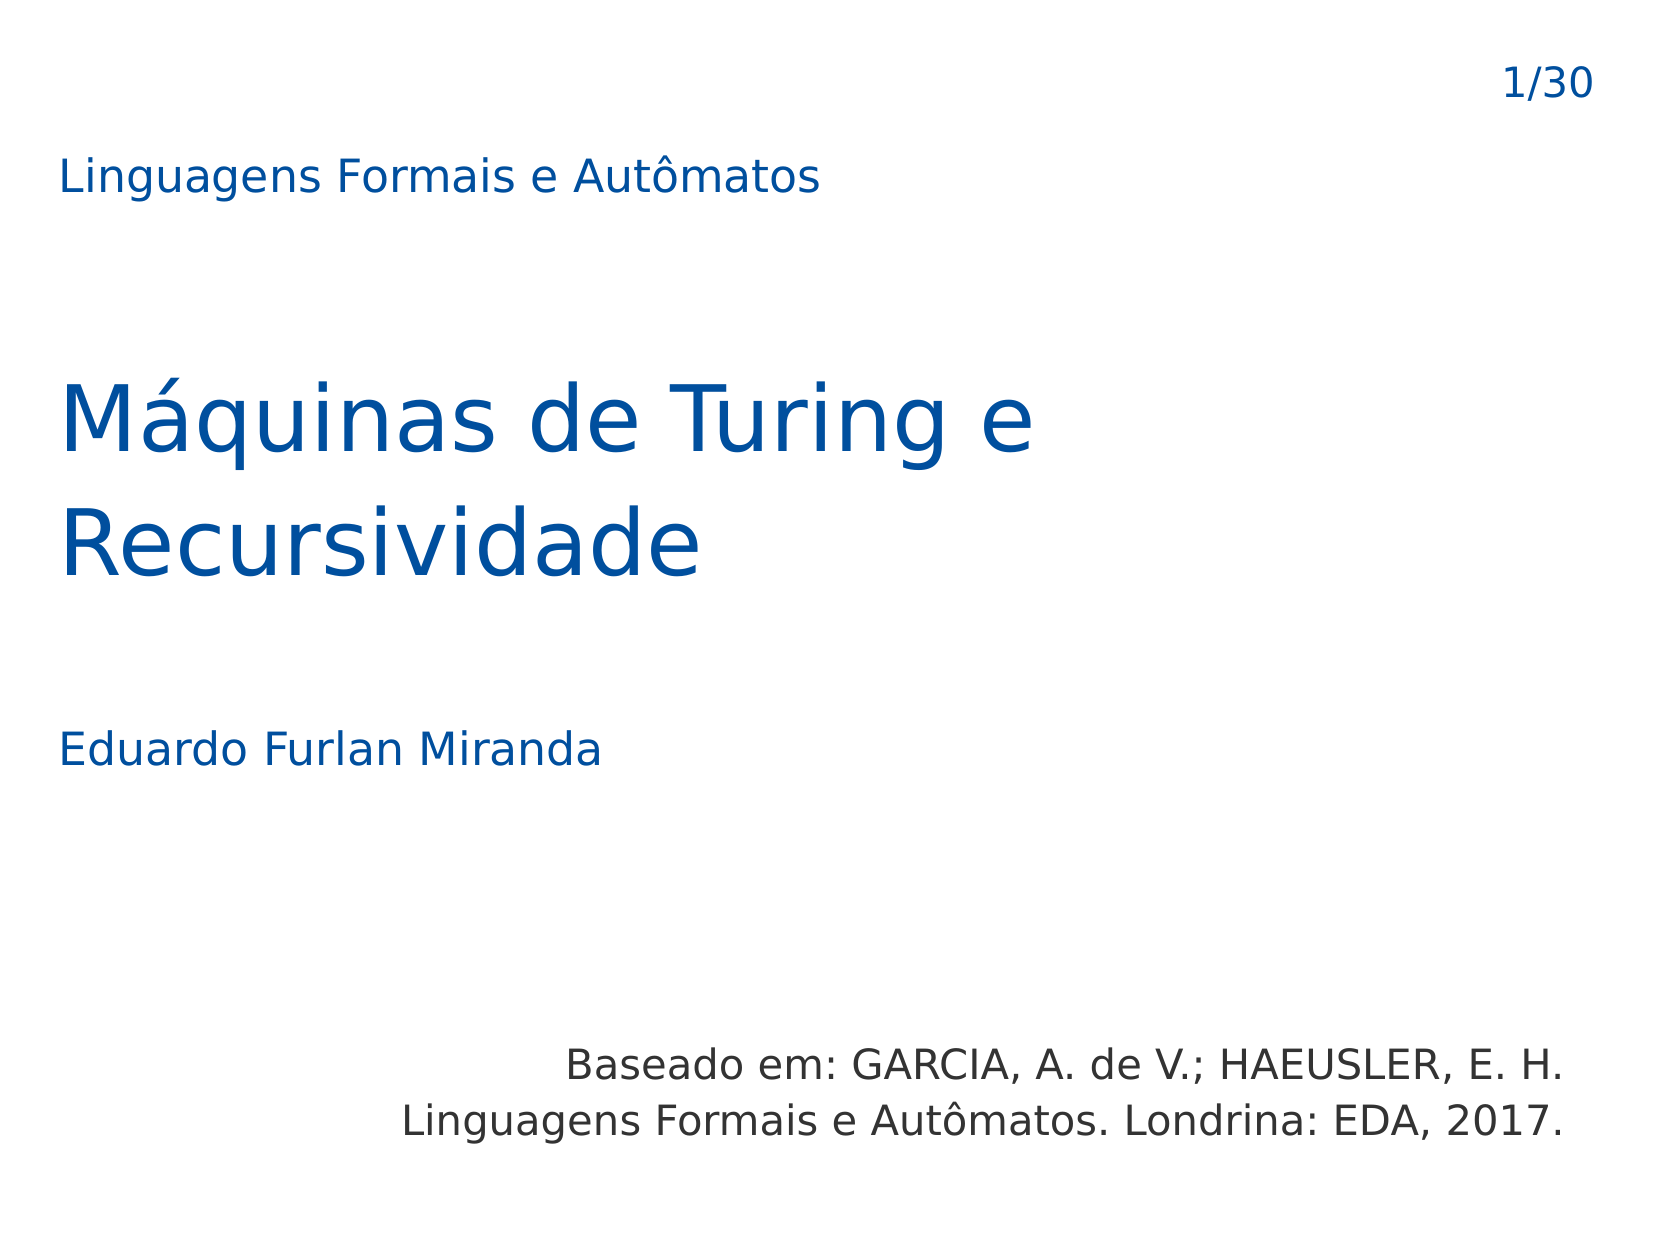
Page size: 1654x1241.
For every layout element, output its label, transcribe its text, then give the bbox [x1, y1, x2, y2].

list Linguagens Formais e Autômatos Máquinas de Turing e Recursividade Eduardo Furlan Miranda [59, 141, 1625, 1211]
list Baseado em: GARCIA, A. de V.; HAEUSLER, E. H. Linguagens Formais e Autômatos. Londrina: EDA, 2017. [366, 1033, 1565, 1211]
